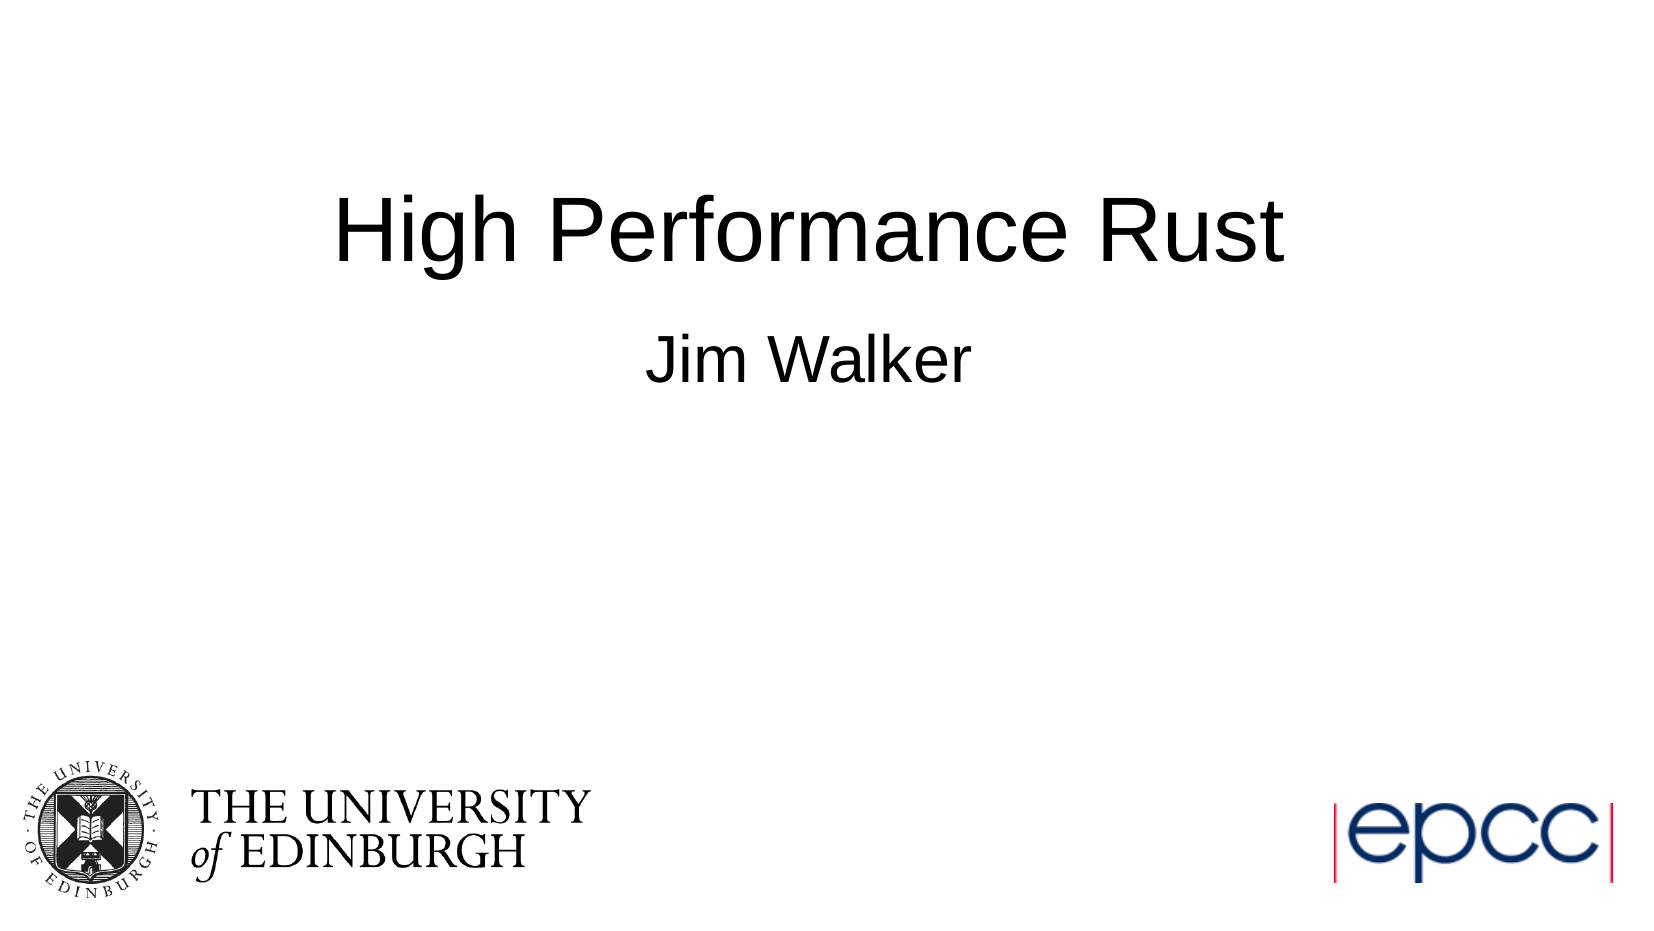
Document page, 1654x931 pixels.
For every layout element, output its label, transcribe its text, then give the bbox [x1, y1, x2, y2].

picture [1334, 803, 1613, 883]
title High Performance Rust [212, 151, 1406, 308]
title Jim Walker [531, 281, 1087, 438]
picture [23, 761, 591, 898]
